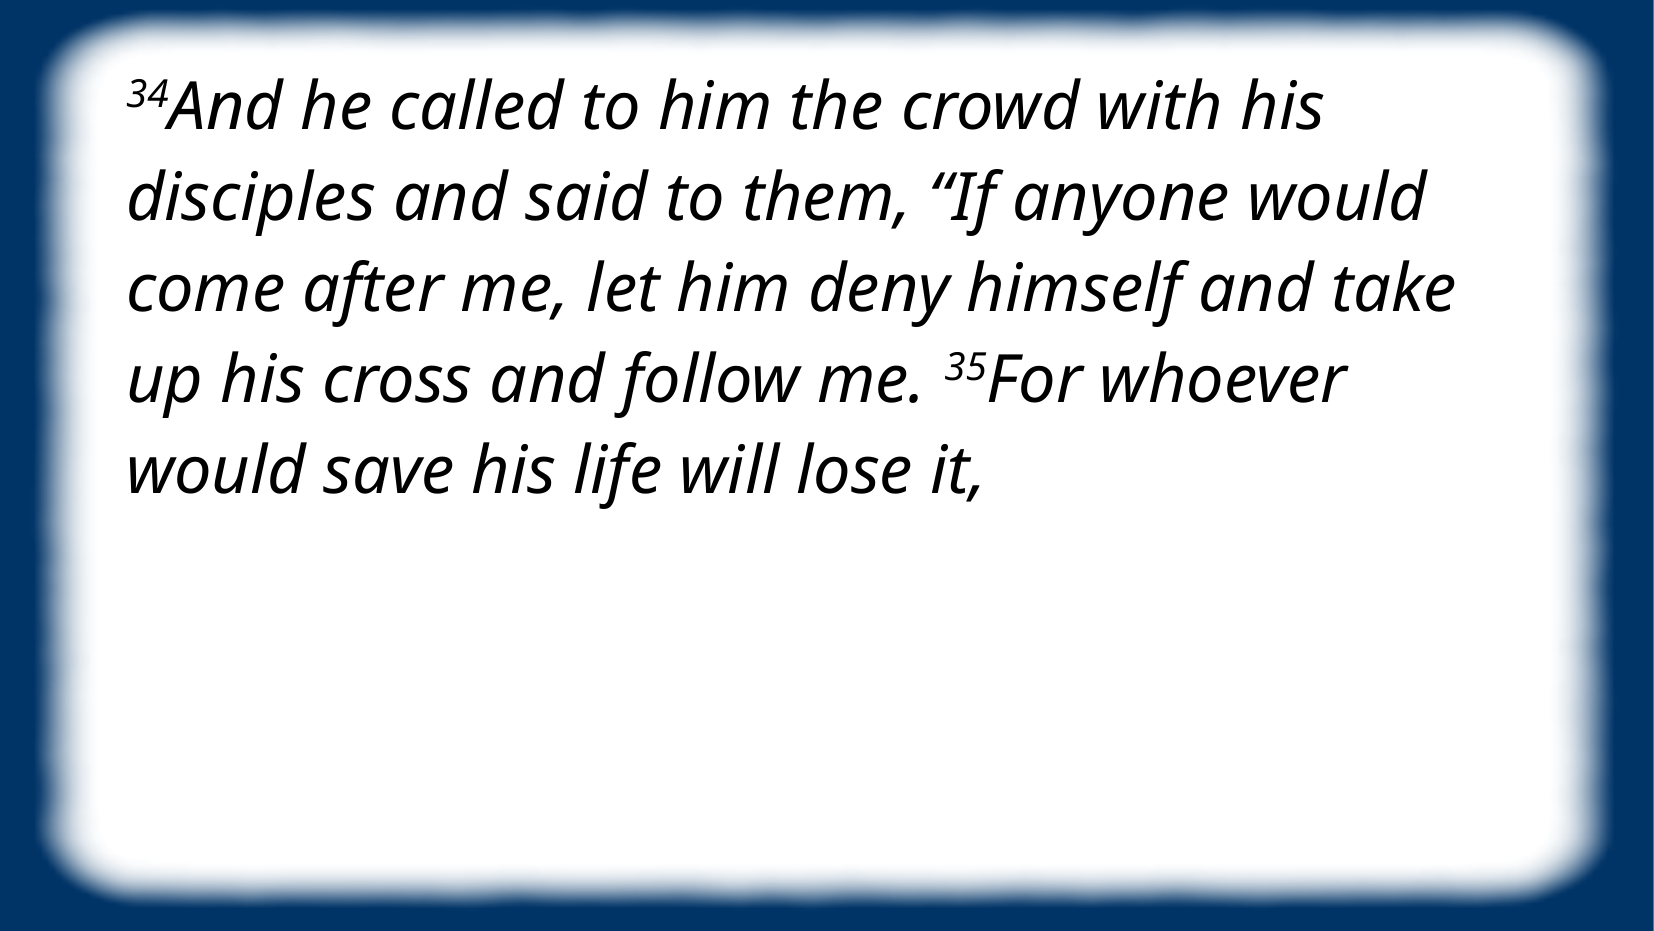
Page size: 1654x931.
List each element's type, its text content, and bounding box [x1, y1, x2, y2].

text_box 34And he called to him the crowd with his disciples and said to them, “If anyone would come after me, let him deny himself and take up his cross and follow me. 35For whoever would save his life will lose it, [111, 51, 1552, 511]
picture [0, 0, 1654, 931]
